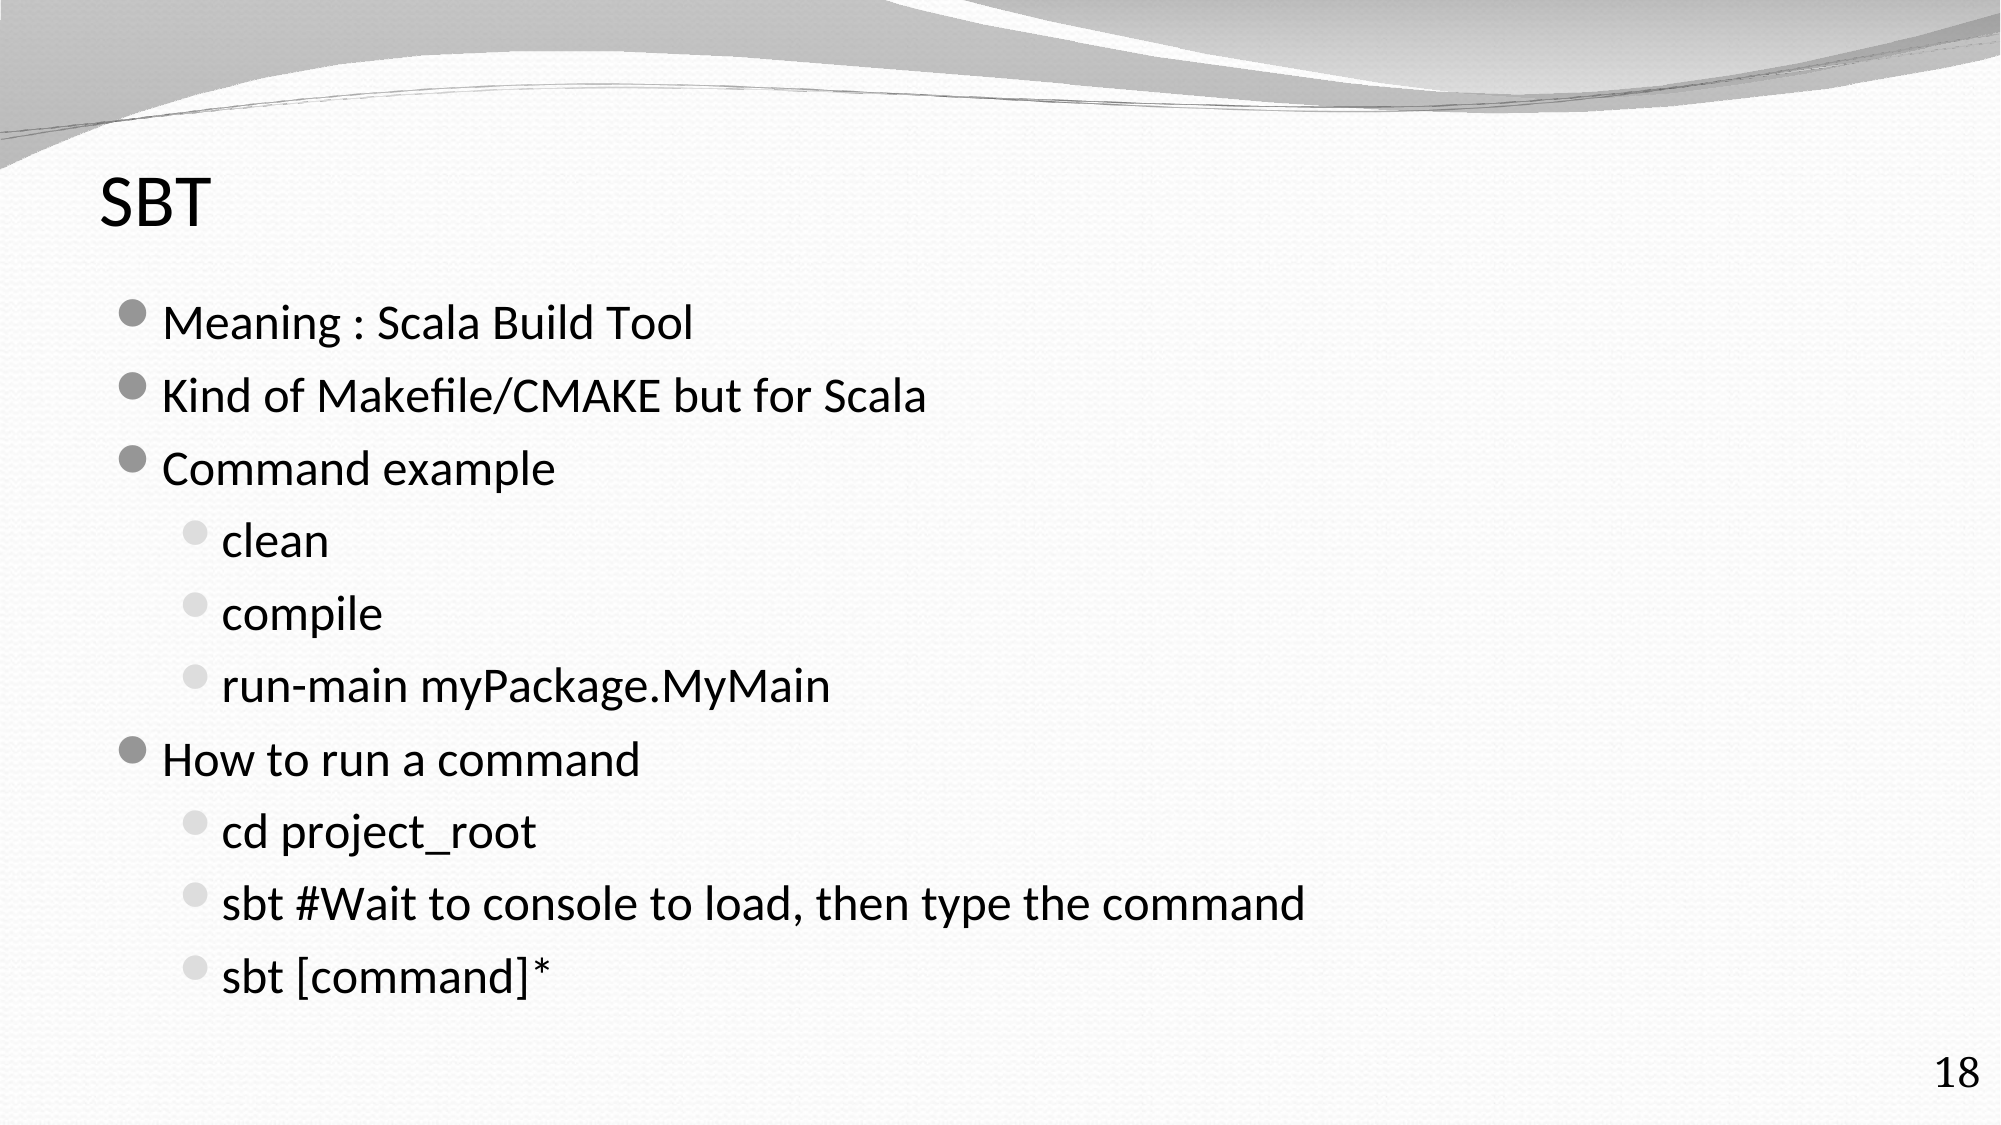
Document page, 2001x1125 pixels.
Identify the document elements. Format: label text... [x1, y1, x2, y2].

text_box <numéro> [1813, 1042, 1981, 1103]
list Meaning : Scala Build Tool Kind of Makefile/CMAKE but for Scala Command example clean compile run-main myPackage.MyMain How to run a command cd project_root sbt #Wait to console to load, then type the command sbt [command]* [99, 281, 1901, 1002]
title SBT [99, 54, 1985, 242]
picture [0, 0, 2001, 1125]
